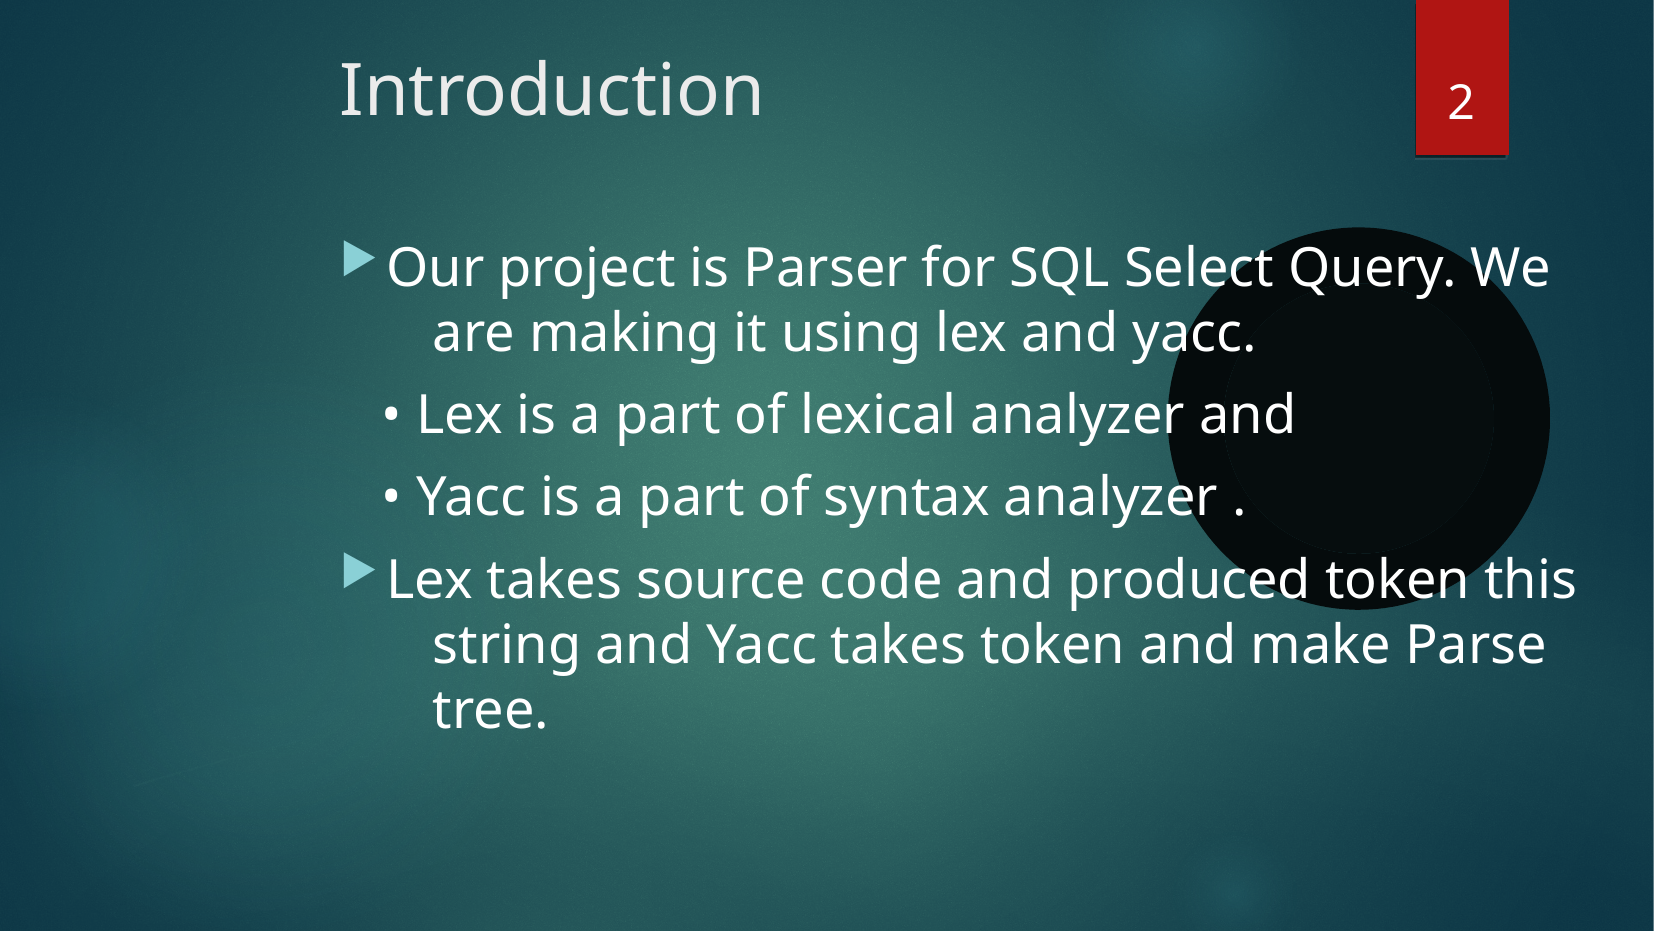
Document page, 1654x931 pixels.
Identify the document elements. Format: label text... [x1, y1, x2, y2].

list Our project is Parser for SQL Select Query. We are making it using lex and yacc. • Lex is a part of lexical analyzer and • Yacc is a part of syntax analyzer . Lex takes source code and produced token this string and Yacc takes token and make Parse tree. [324, 224, 1654, 764]
title Introduction [324, 35, 1654, 190]
